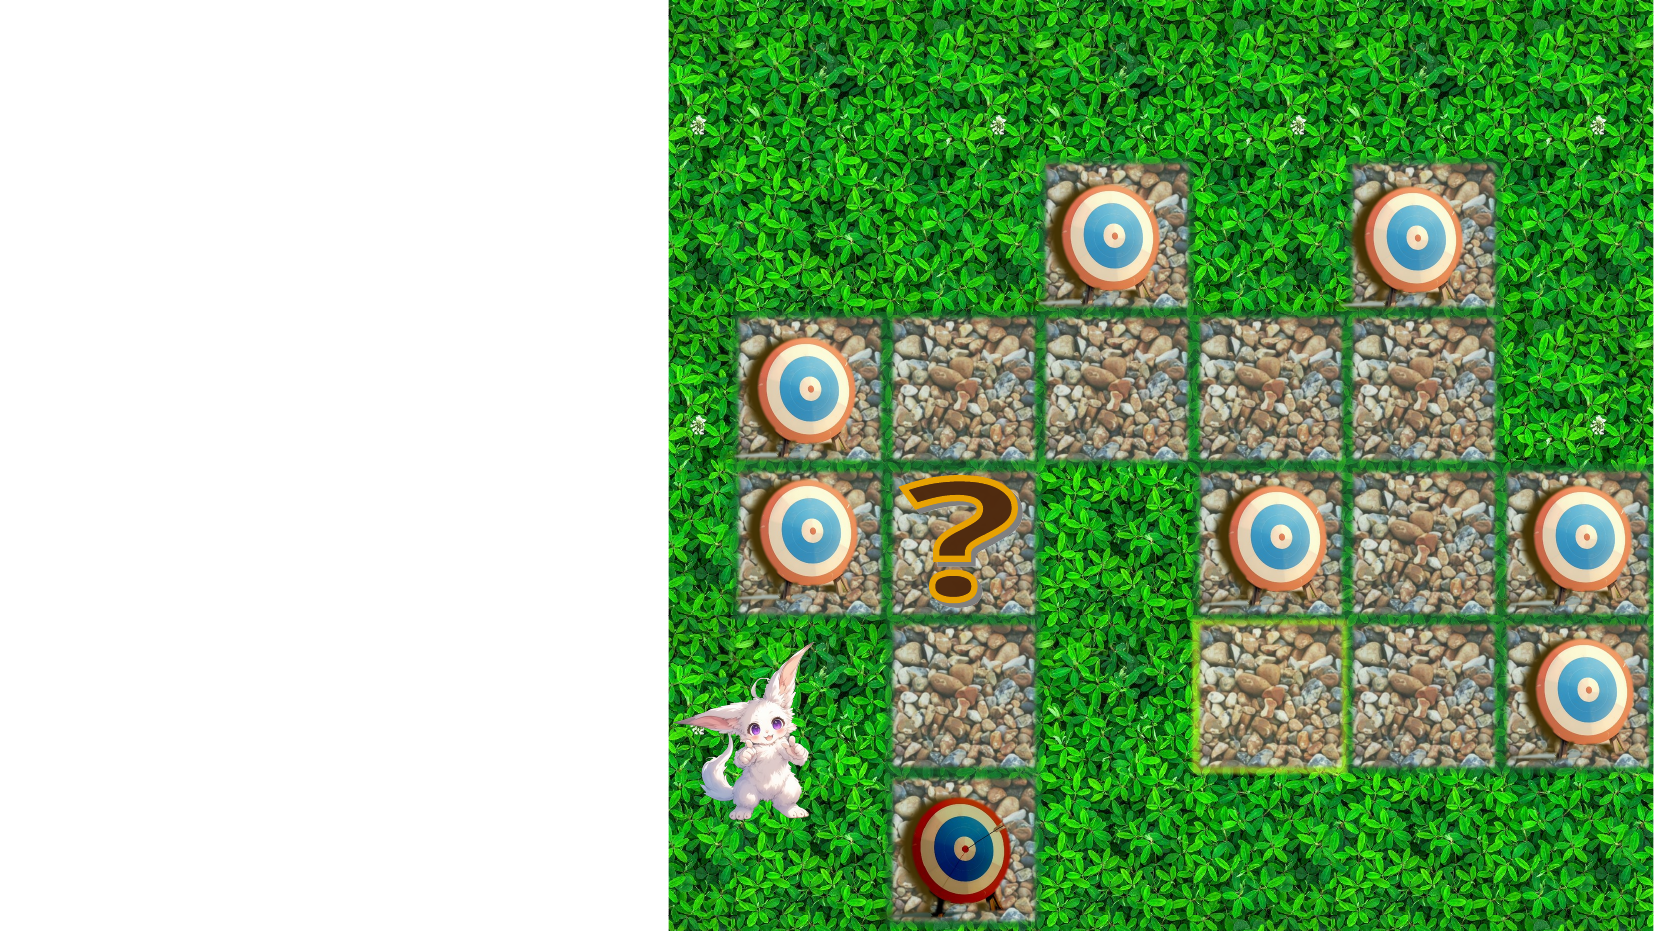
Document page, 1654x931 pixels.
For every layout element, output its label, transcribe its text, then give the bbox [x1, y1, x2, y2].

text_box [890, 469, 1037, 616]
text_box [1478, 162, 1497, 309]
picture [1036, 155, 1187, 306]
text_box [890, 623, 1037, 768]
picture [1203, 456, 1354, 607]
text_box [1351, 316, 1497, 462]
text_box ? [903, 478, 1015, 559]
picture [732, 308, 885, 601]
picture [1510, 609, 1654, 760]
text_box [1197, 315, 1344, 457]
text_box ? [932, 572, 975, 601]
text_box [1351, 469, 1497, 616]
text_box [737, 601, 883, 616]
text_box [1201, 627, 1340, 765]
picture [886, 768, 1037, 919]
text_box [1044, 316, 1190, 462]
picture [672, 640, 854, 824]
picture [1339, 157, 1490, 308]
text_box [1505, 760, 1651, 769]
text_box [893, 919, 1037, 923]
text_box [1198, 607, 1344, 616]
text_box [890, 315, 1037, 462]
text_box [1169, 162, 1190, 309]
picture [1508, 456, 1654, 607]
text_box [668, 0, 1654, 931]
text_box [1351, 623, 1497, 769]
